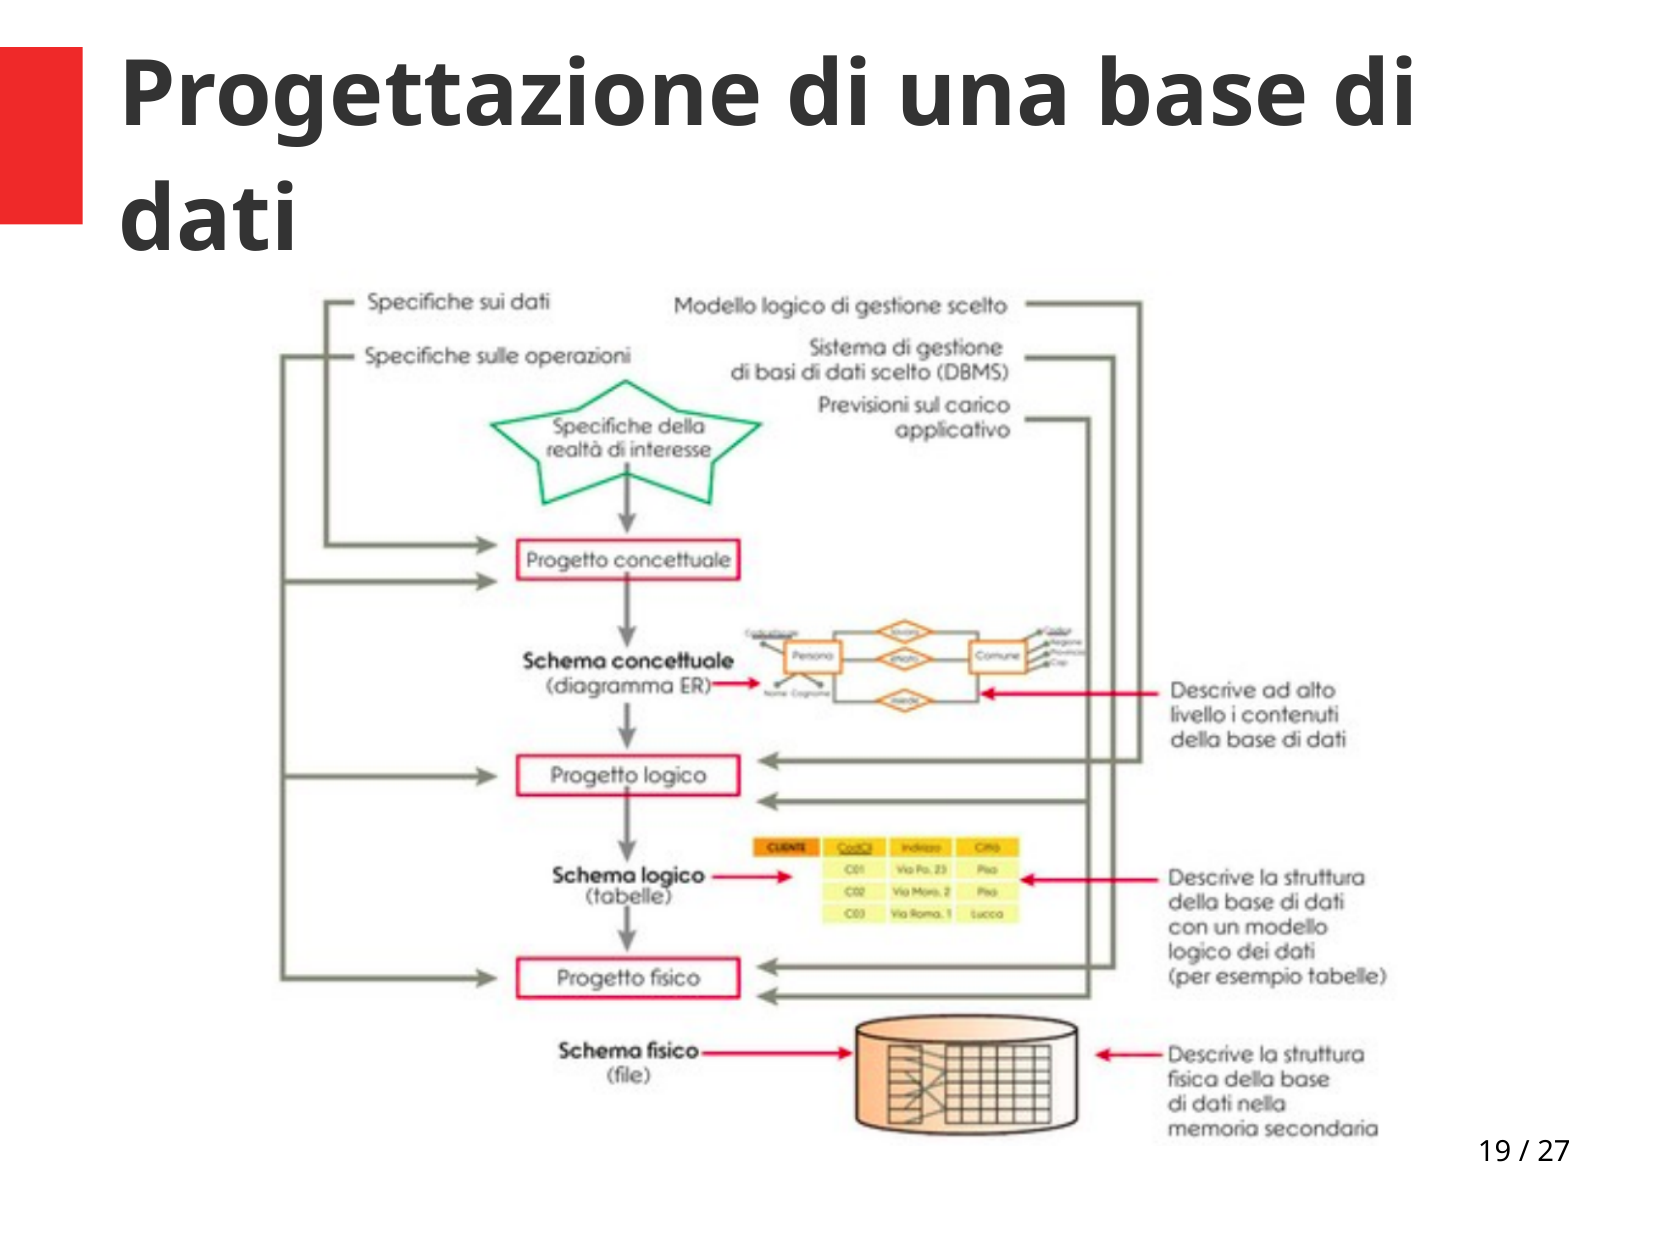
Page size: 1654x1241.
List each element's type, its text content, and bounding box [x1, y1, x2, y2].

picture [255, 263, 1398, 1146]
title Progettazione di una base di dati [118, 45, 1571, 260]
